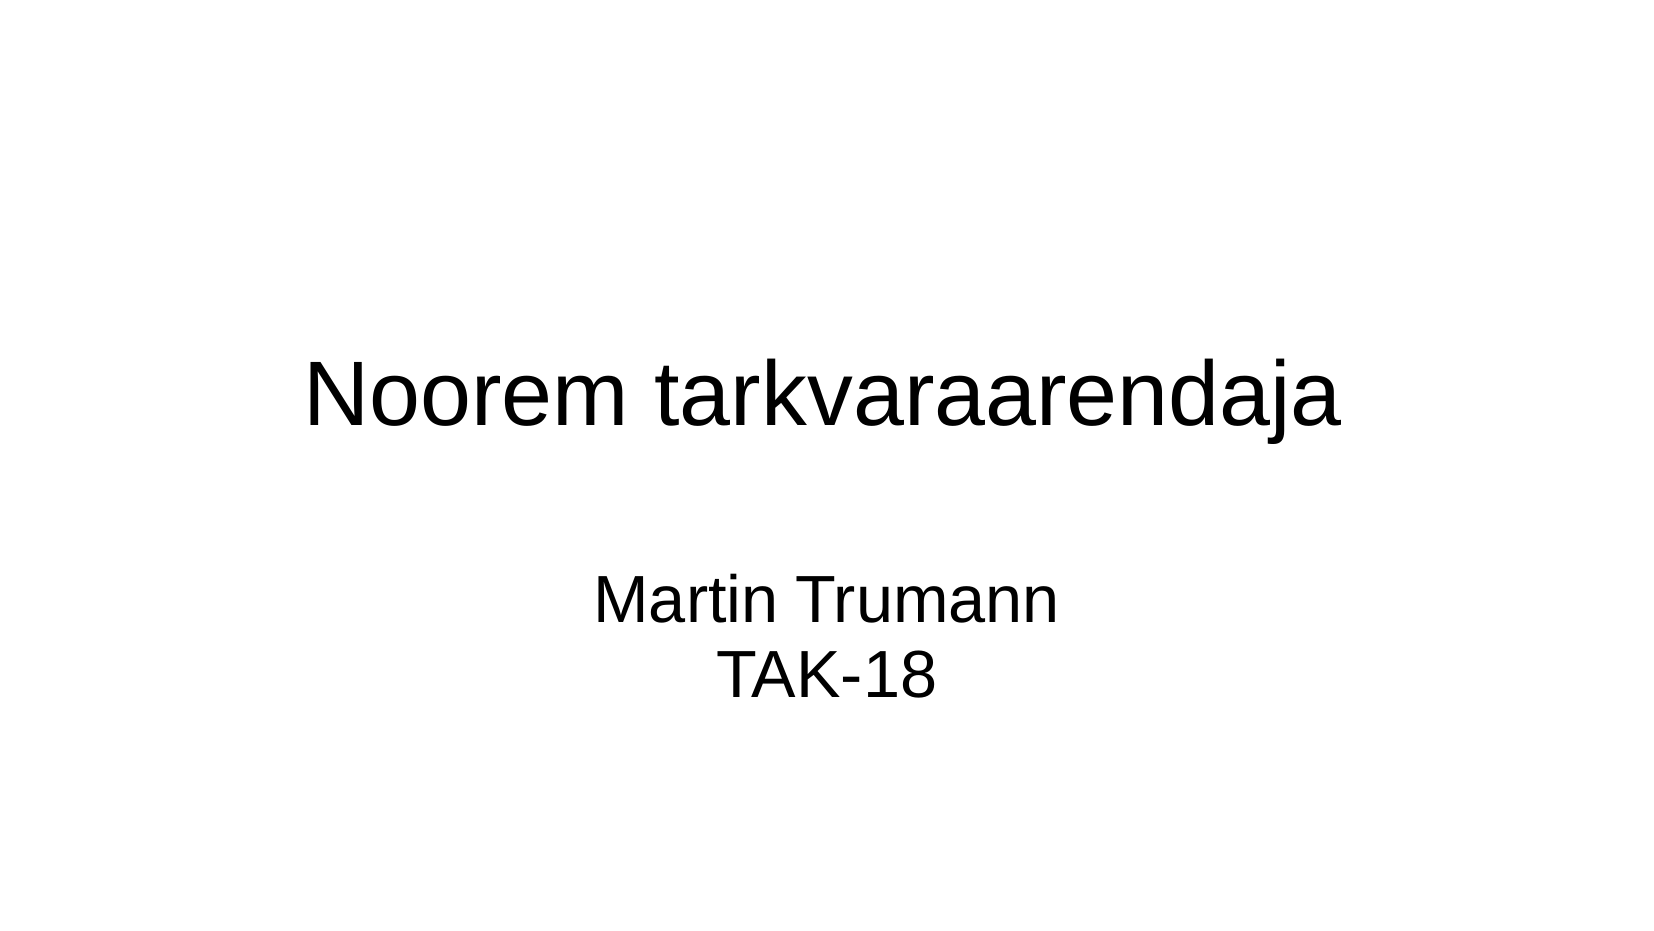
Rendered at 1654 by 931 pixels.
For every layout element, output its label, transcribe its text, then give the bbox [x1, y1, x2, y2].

title Noorem tarkvaraarendaja [79, 315, 1568, 471]
subtitle Martin Trumann TAK-18 [82, 516, 1571, 758]
